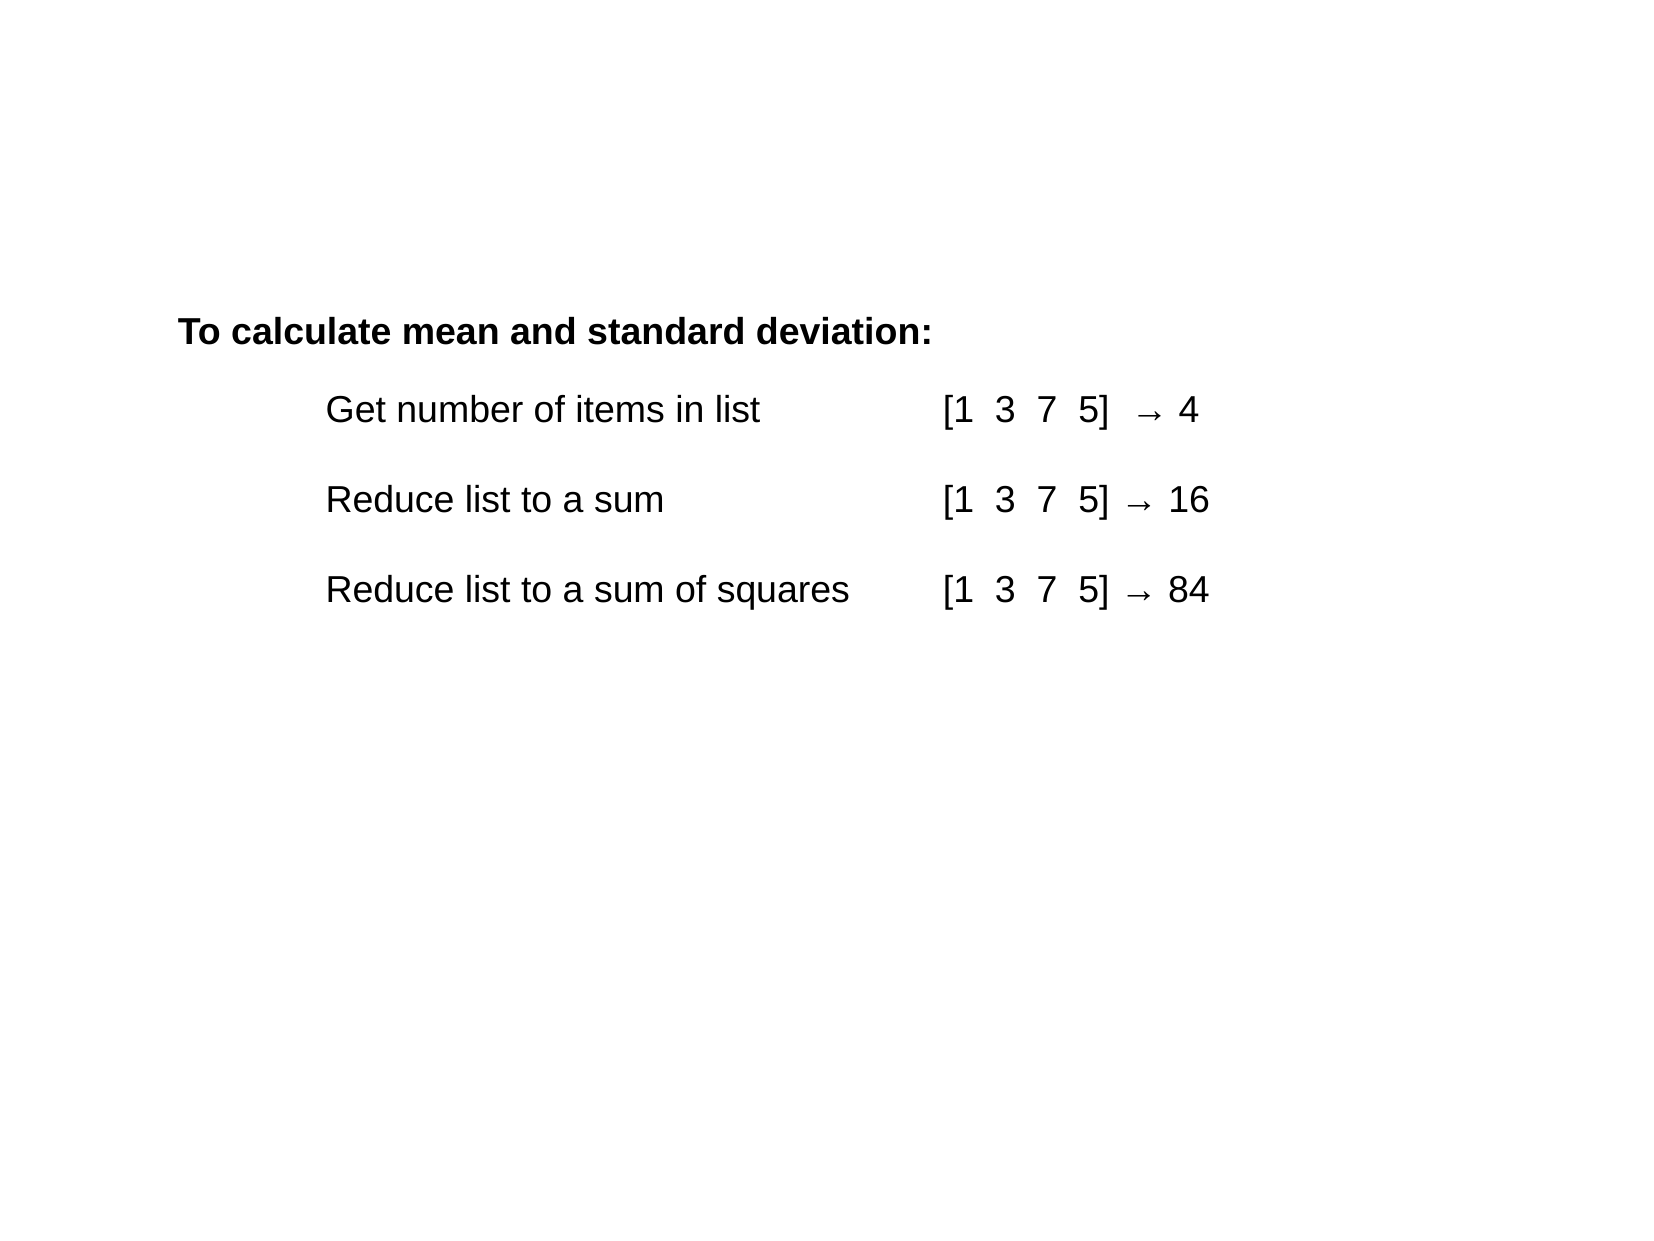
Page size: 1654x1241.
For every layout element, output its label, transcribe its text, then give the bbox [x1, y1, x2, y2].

text_box [1 3 7 5] → 4 [1 3 7 5] → 16 [1 3 7 5] → 84 [928, 377, 1423, 645]
text_box To calculate mean and standard deviation: [163, 299, 949, 357]
text_box Get number of items in list Reduce list to a sum Reduce list to a sum of squares [310, 377, 866, 645]
